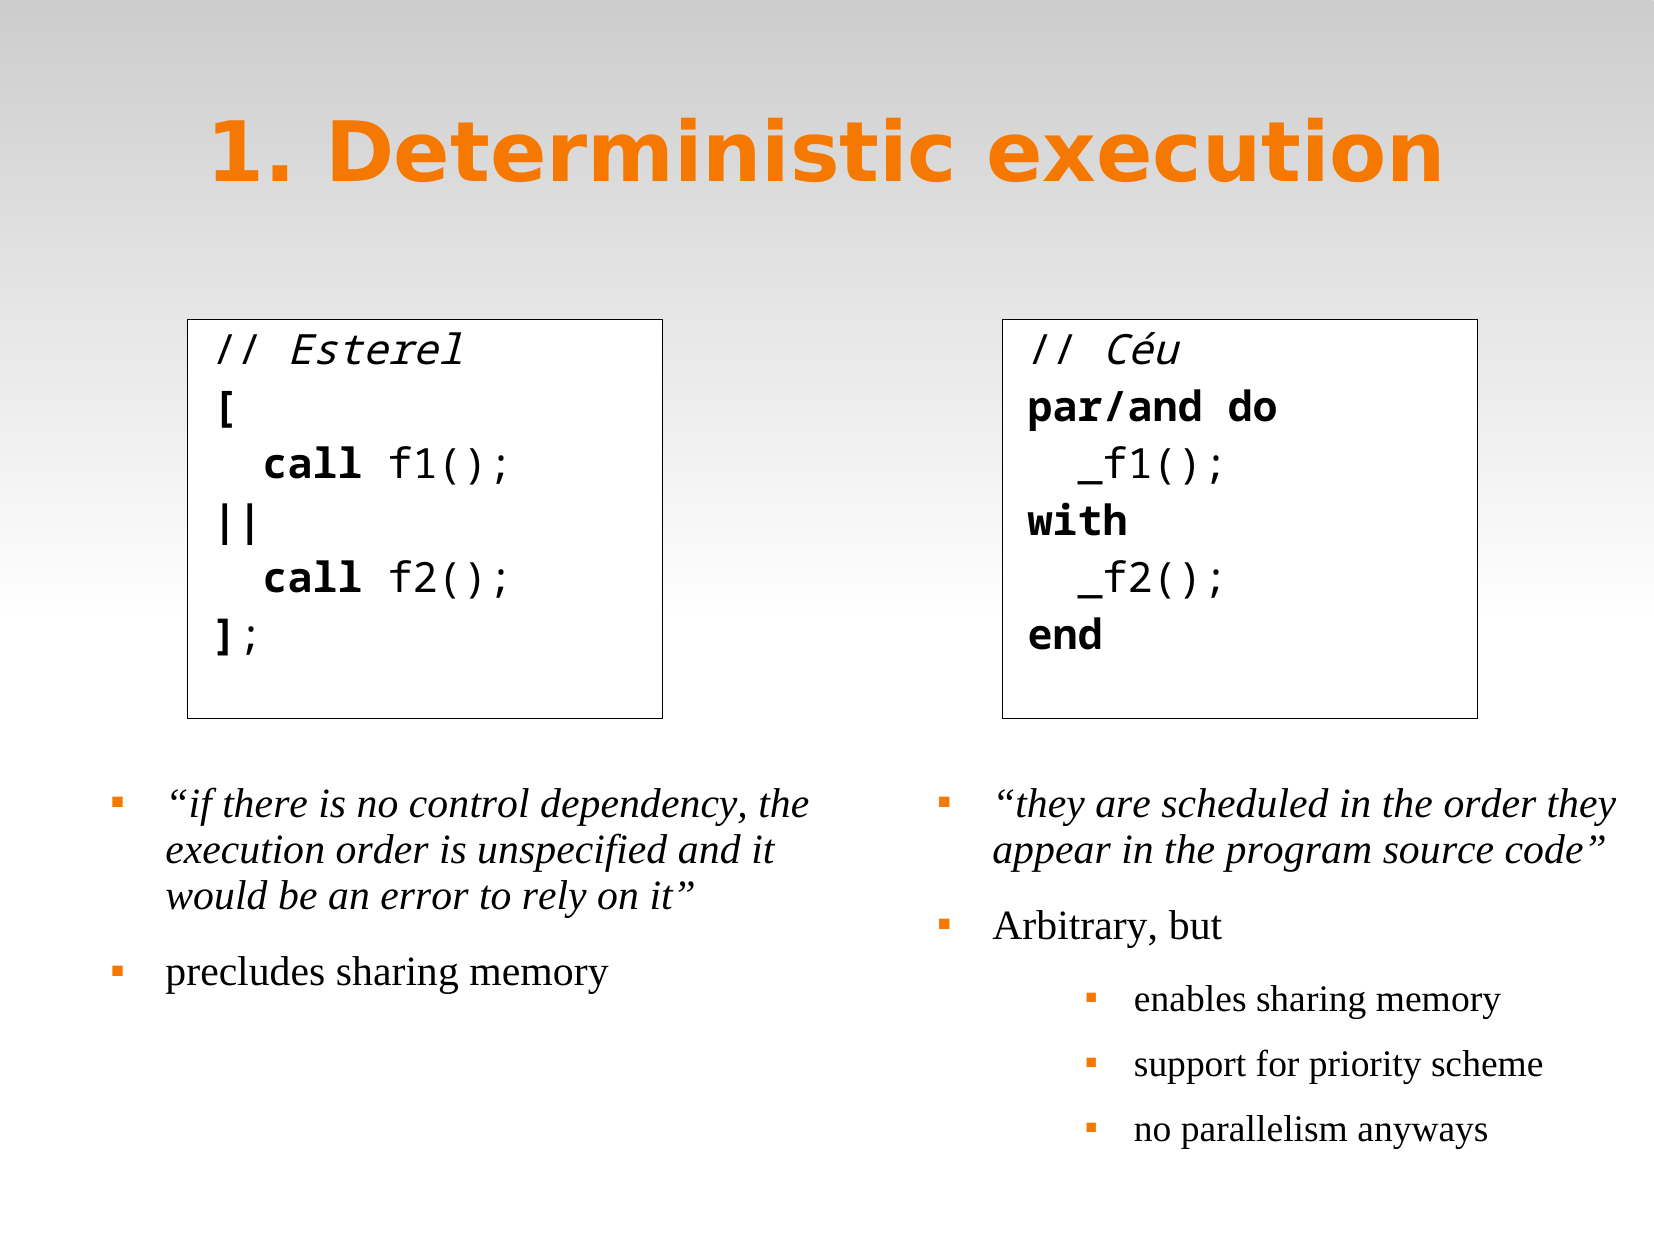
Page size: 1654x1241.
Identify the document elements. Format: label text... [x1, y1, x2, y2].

list “if there is no control dependency, the execution order is unspecified and it would be an error to rely on it” precludes sharing memory [23, 780, 841, 1012]
title 1. Deterministic execution [82, 49, 1571, 257]
text_box // Esterel [ call f1(); || call f2(); ]; [187, 325, 663, 713]
text_box // Céu par/and do _f1(); with _f2(); end [1002, 325, 1478, 713]
list “they are scheduled in the order they appear in the program source code” Arbitrary, but enables sharing memory support for priority scheme no parallelism anyways [850, 780, 1654, 1174]
